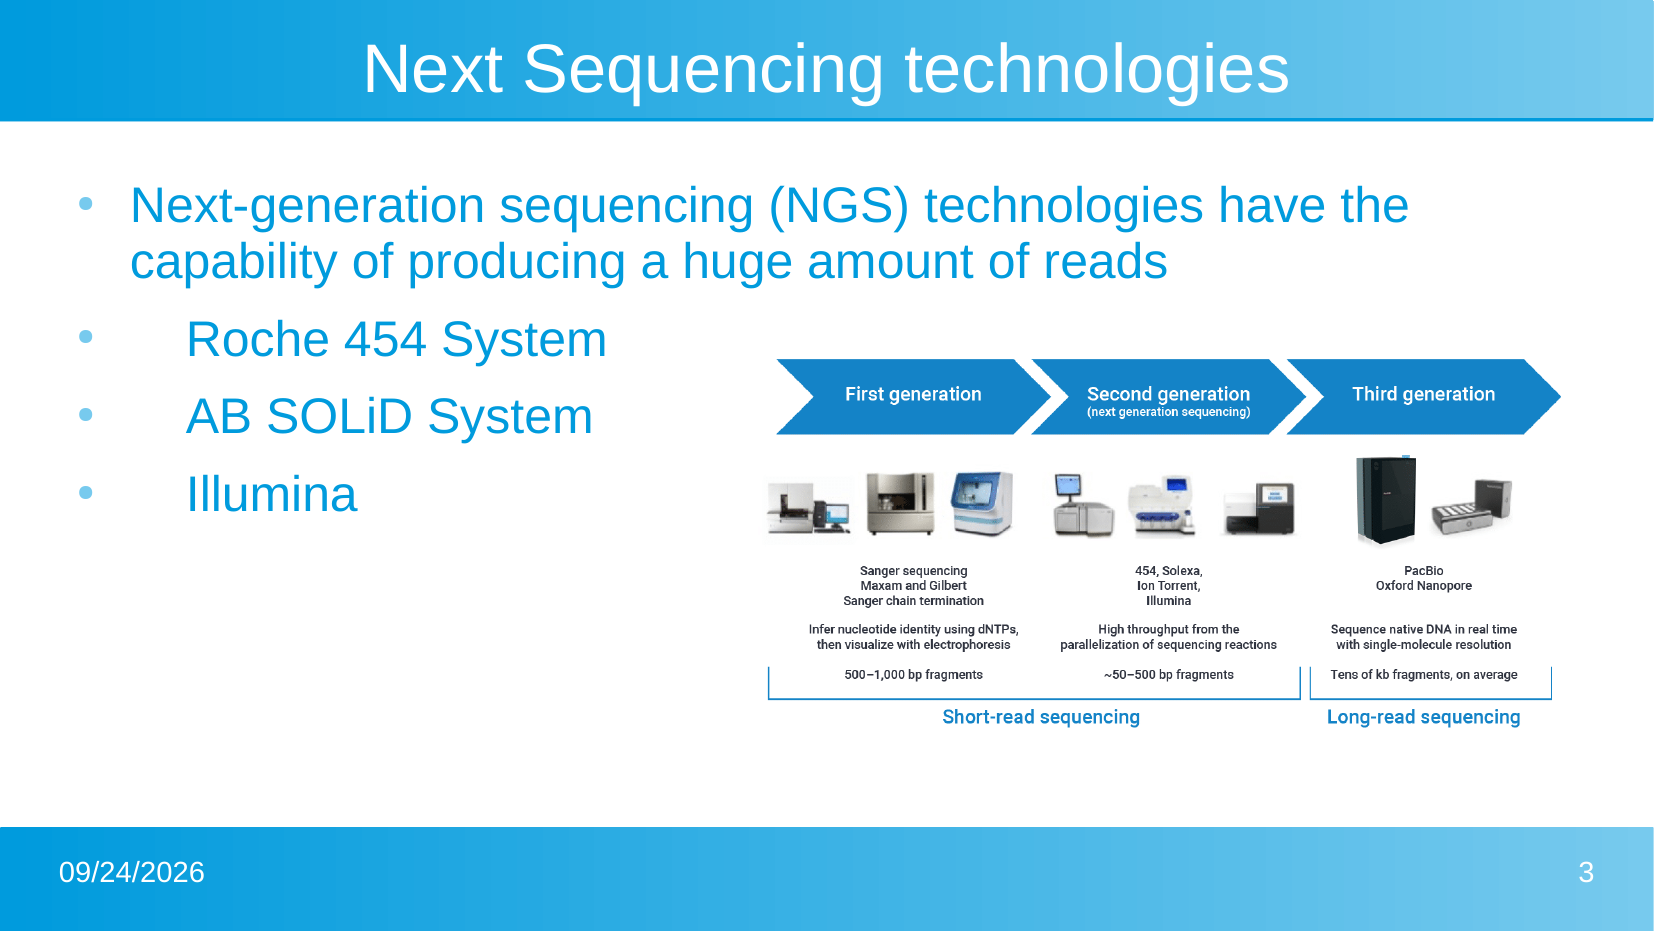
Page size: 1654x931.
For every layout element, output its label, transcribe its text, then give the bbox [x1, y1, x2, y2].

title Next Sequencing technologies [59, 29, 1595, 108]
list Next-generation sequencing (NGS) technologies have the capability of producing a huge amount of reads Roche 454 System AB SOLiD System Illumina [59, 177, 1595, 768]
picture [724, 337, 1613, 755]
